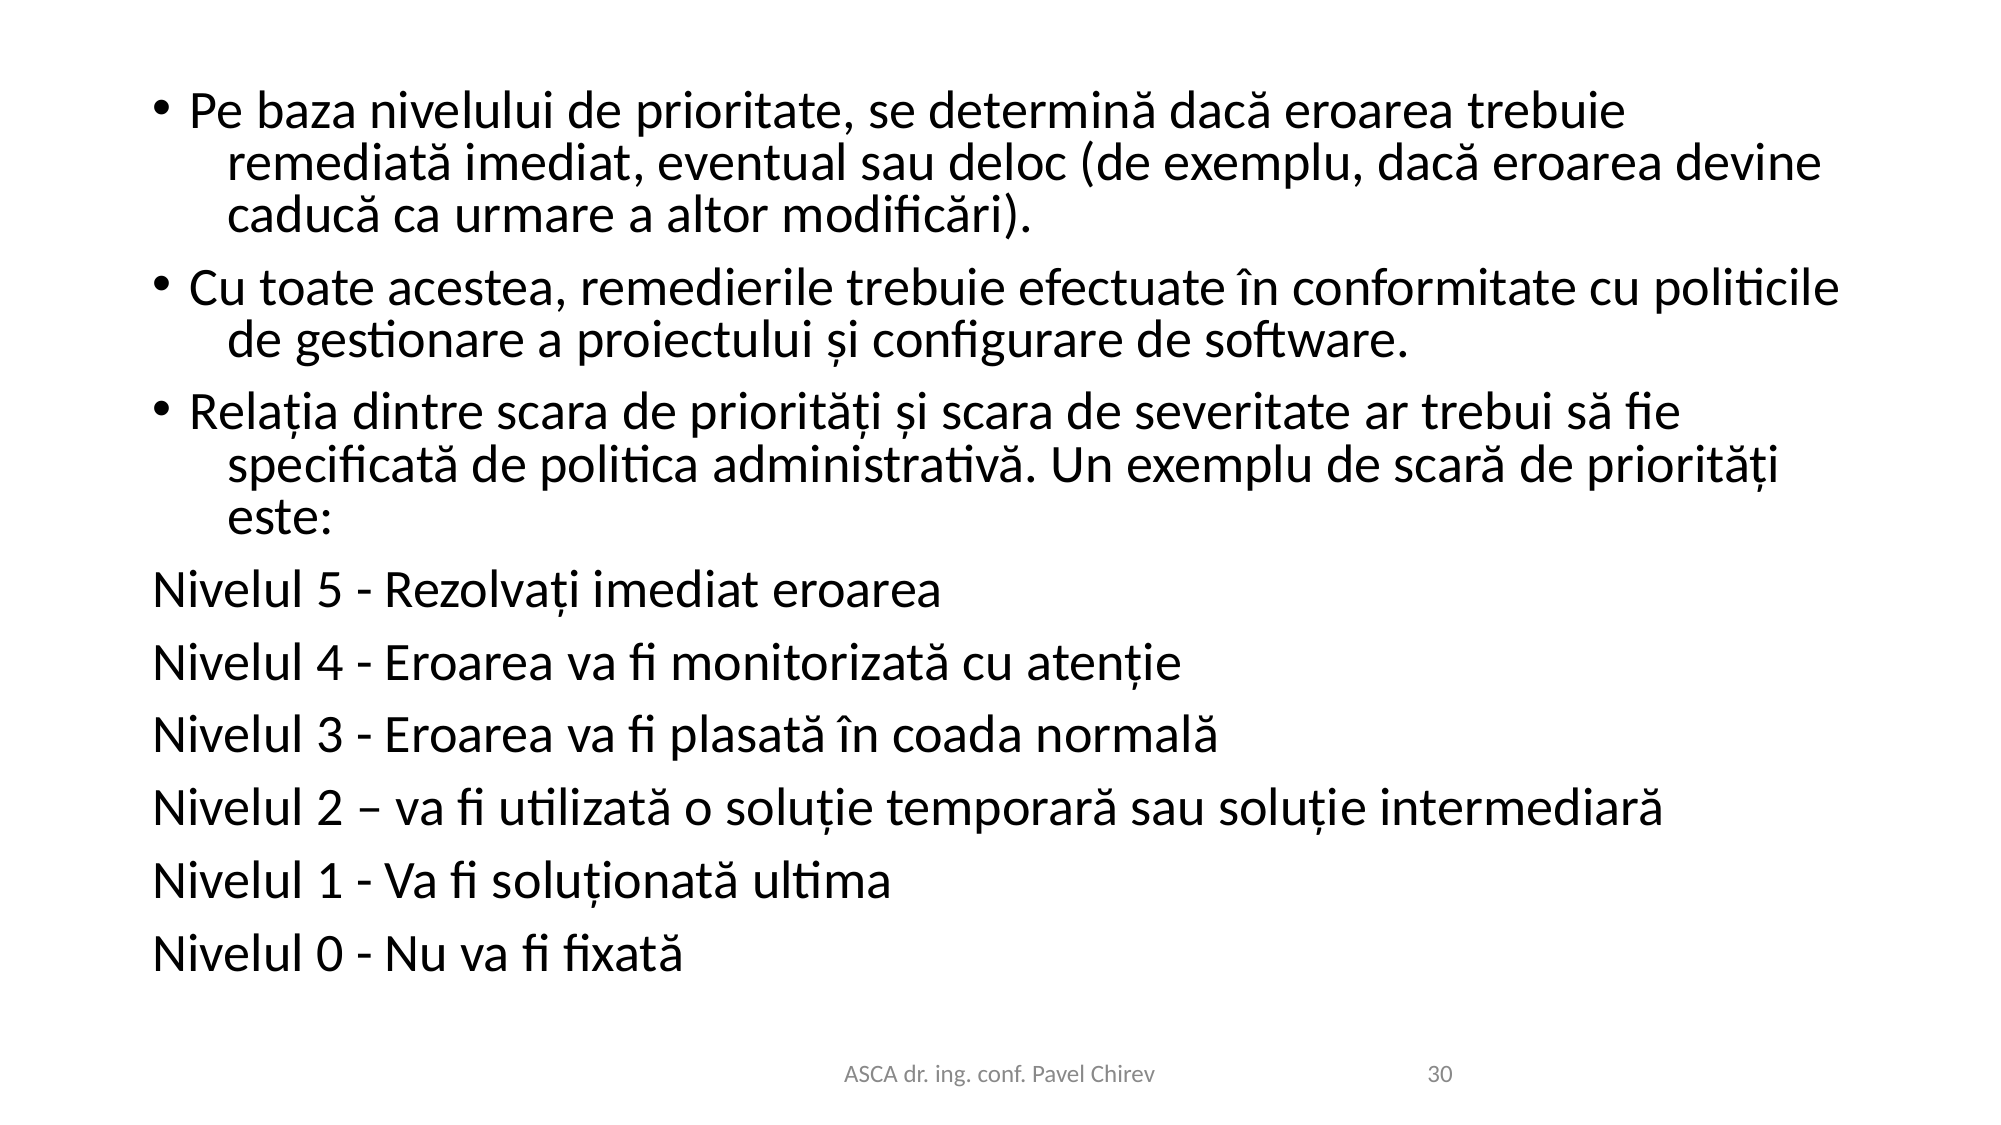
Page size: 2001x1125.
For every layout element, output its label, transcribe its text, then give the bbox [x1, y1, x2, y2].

text_box [1412, 1042, 1863, 1103]
text_box ASCA dr. ing. conf. Pavel Chirev [662, 1042, 1338, 1103]
list Pe baza nivelului de prioritate, se determină dacă eroarea trebuie remediată imediat, eventual sau deloc (de exemplu, dacă eroarea devine caducă ca urmare a altor modificări). Cu toate acestea, remedierile trebuie efectuate în conformitate cu politicile de gestionare a proiectului și configurare de software. Relația dintre scara de priorități și scara de severitate ar trebui să fie specificată de politica administrativă. Un exemplu de scară de priorități este: Nivelul 5 - Rezolvați imediat eroarea Nivelul 4 - Eroarea va fi monitorizată cu atenție Nivelul 3 - Eroarea va fi plasată în coada normală Nivelul 2 – va fi utilizată o soluție temporară sau soluție intermediară Nivelul 1 - Va fi soluționată ultima Nivelul 0 - Nu va fi fixată [137, 79, 1863, 1014]
